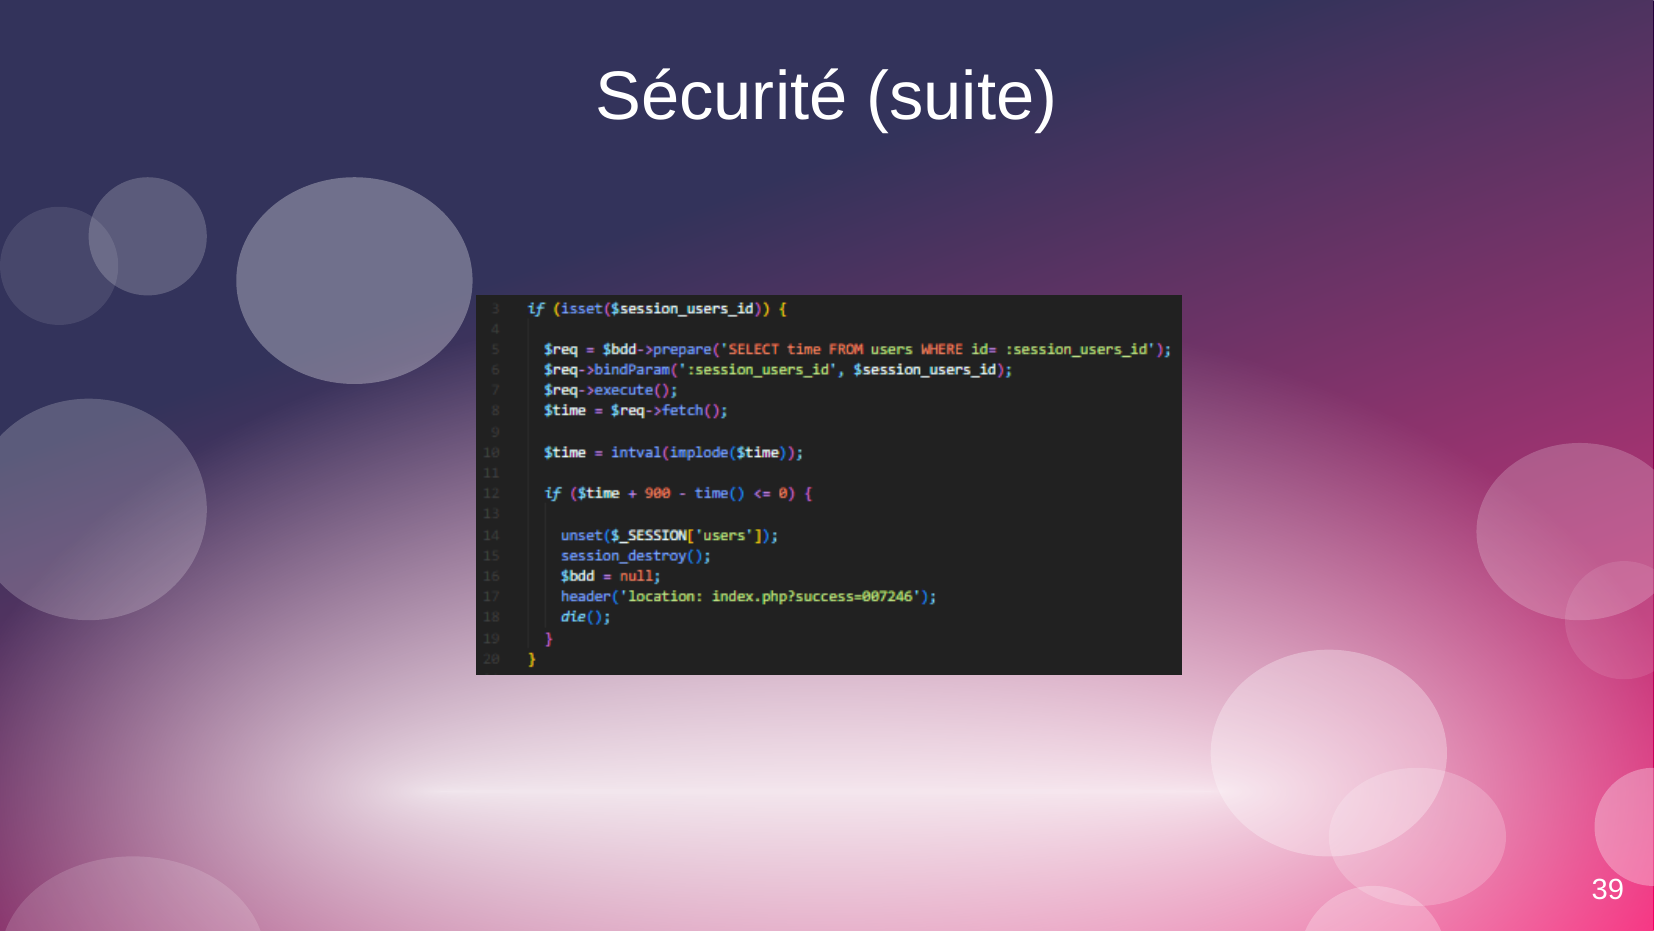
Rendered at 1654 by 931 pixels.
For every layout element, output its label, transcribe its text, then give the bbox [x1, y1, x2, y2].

title Sécurité (suite) [88, 14, 1565, 178]
picture [476, 295, 1182, 675]
